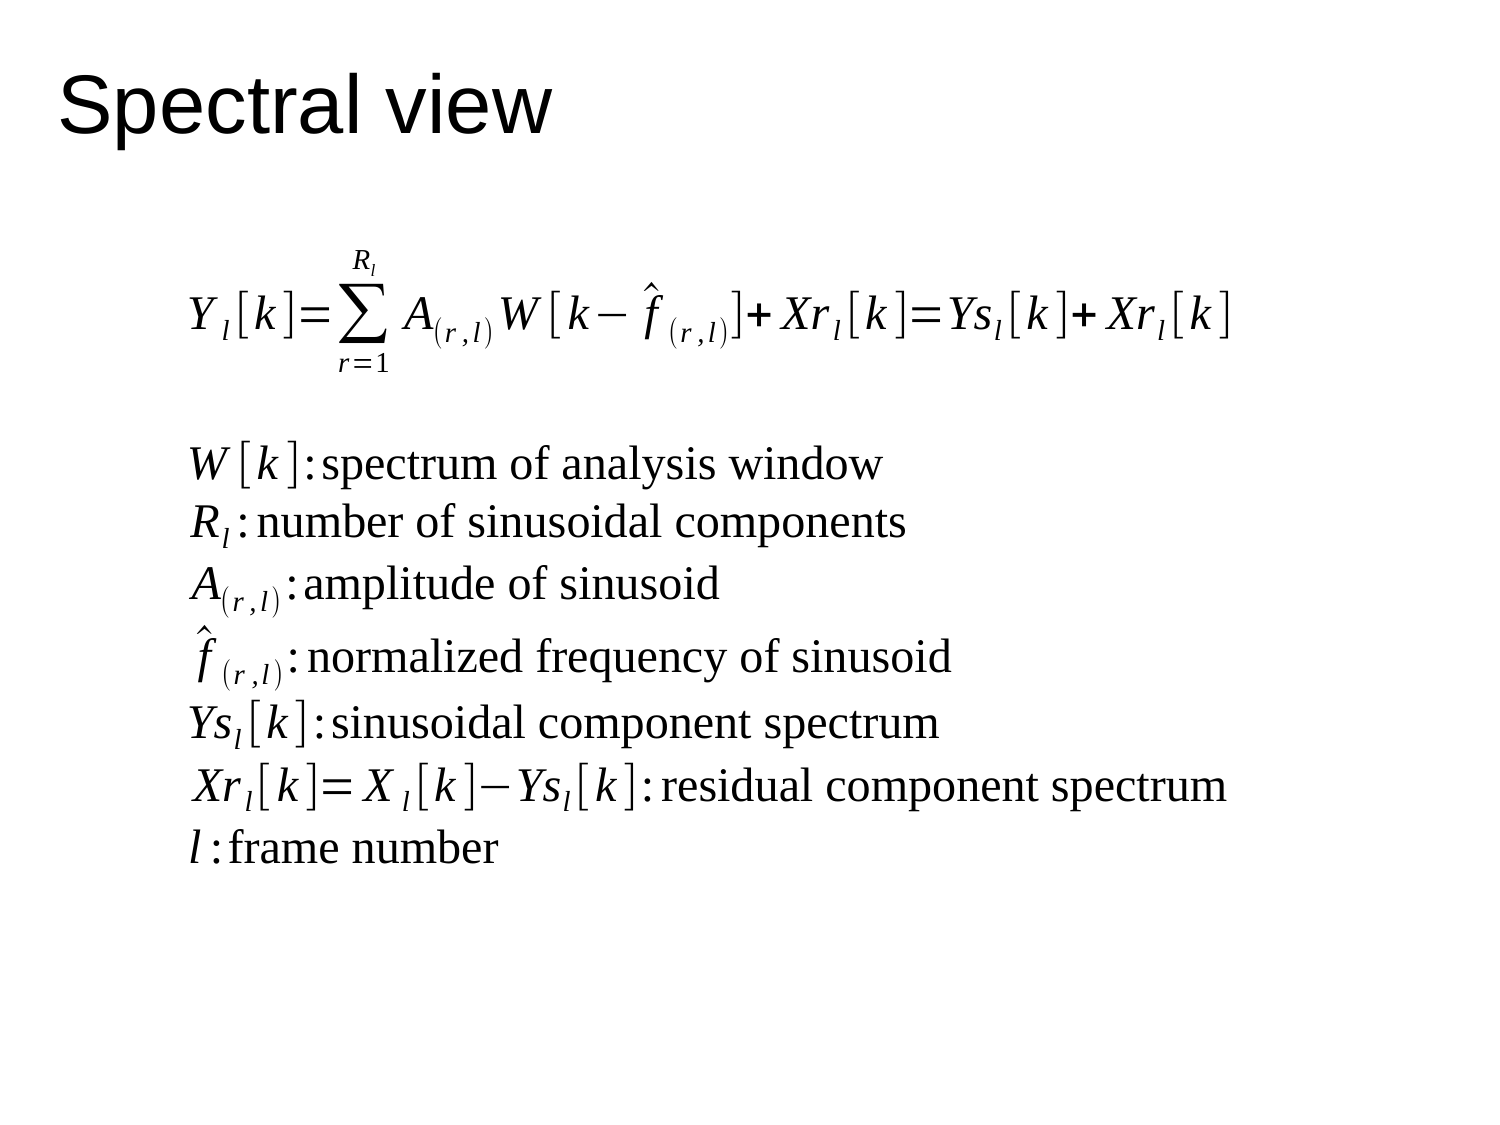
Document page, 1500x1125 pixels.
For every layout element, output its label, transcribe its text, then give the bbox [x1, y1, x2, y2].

title Spectral view [57, 19, 1282, 190]
chart [182, 244, 1238, 930]
